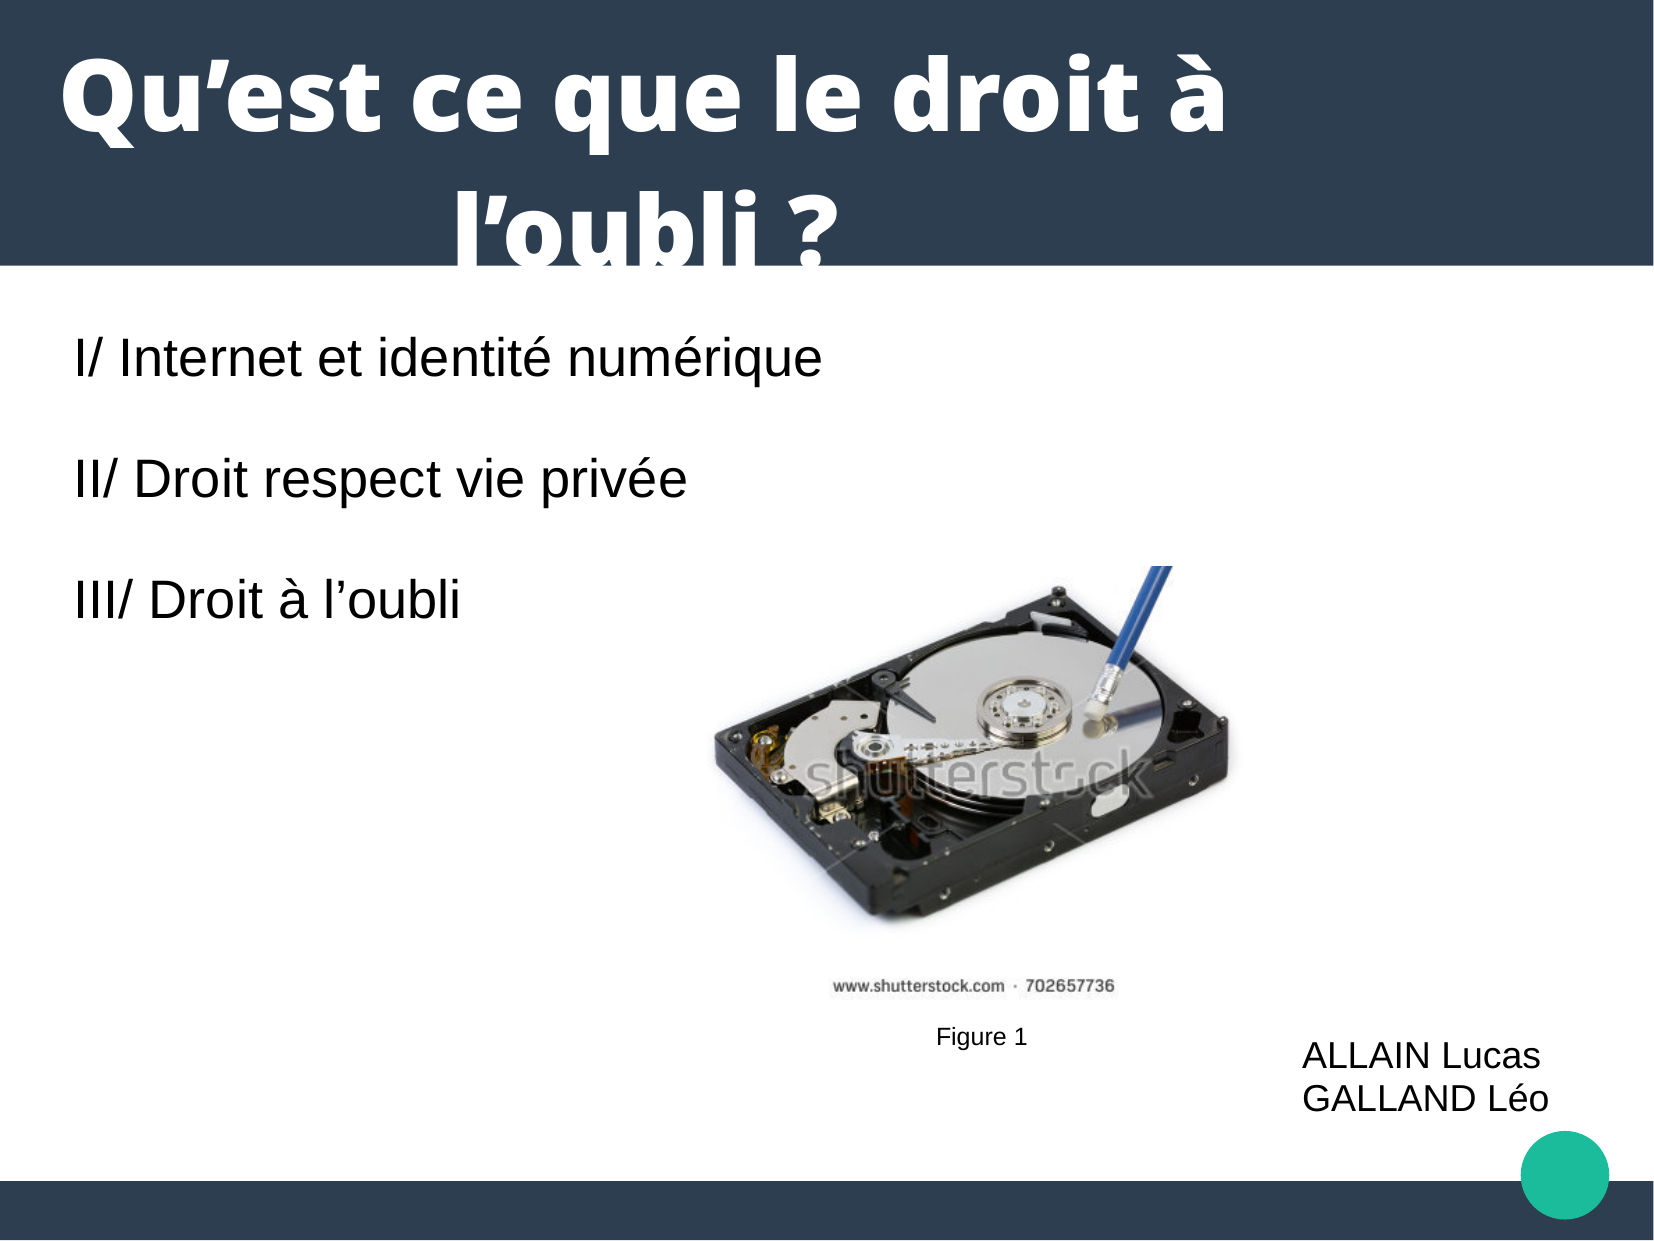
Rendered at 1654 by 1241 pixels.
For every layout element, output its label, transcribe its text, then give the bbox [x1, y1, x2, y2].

text_box ALLAIN Lucas GALLAND Léo [1287, 1027, 1654, 1126]
text_box Figure 1 [921, 1015, 1052, 1059]
text_box I/ Internet et identité numérique II/ Droit respect vie privée III/ Droit à l’oubli [59, 320, 863, 638]
title Qu’est ce que le droit à l’oubli ? [59, 24, 1595, 232]
picture [662, 566, 1288, 1003]
